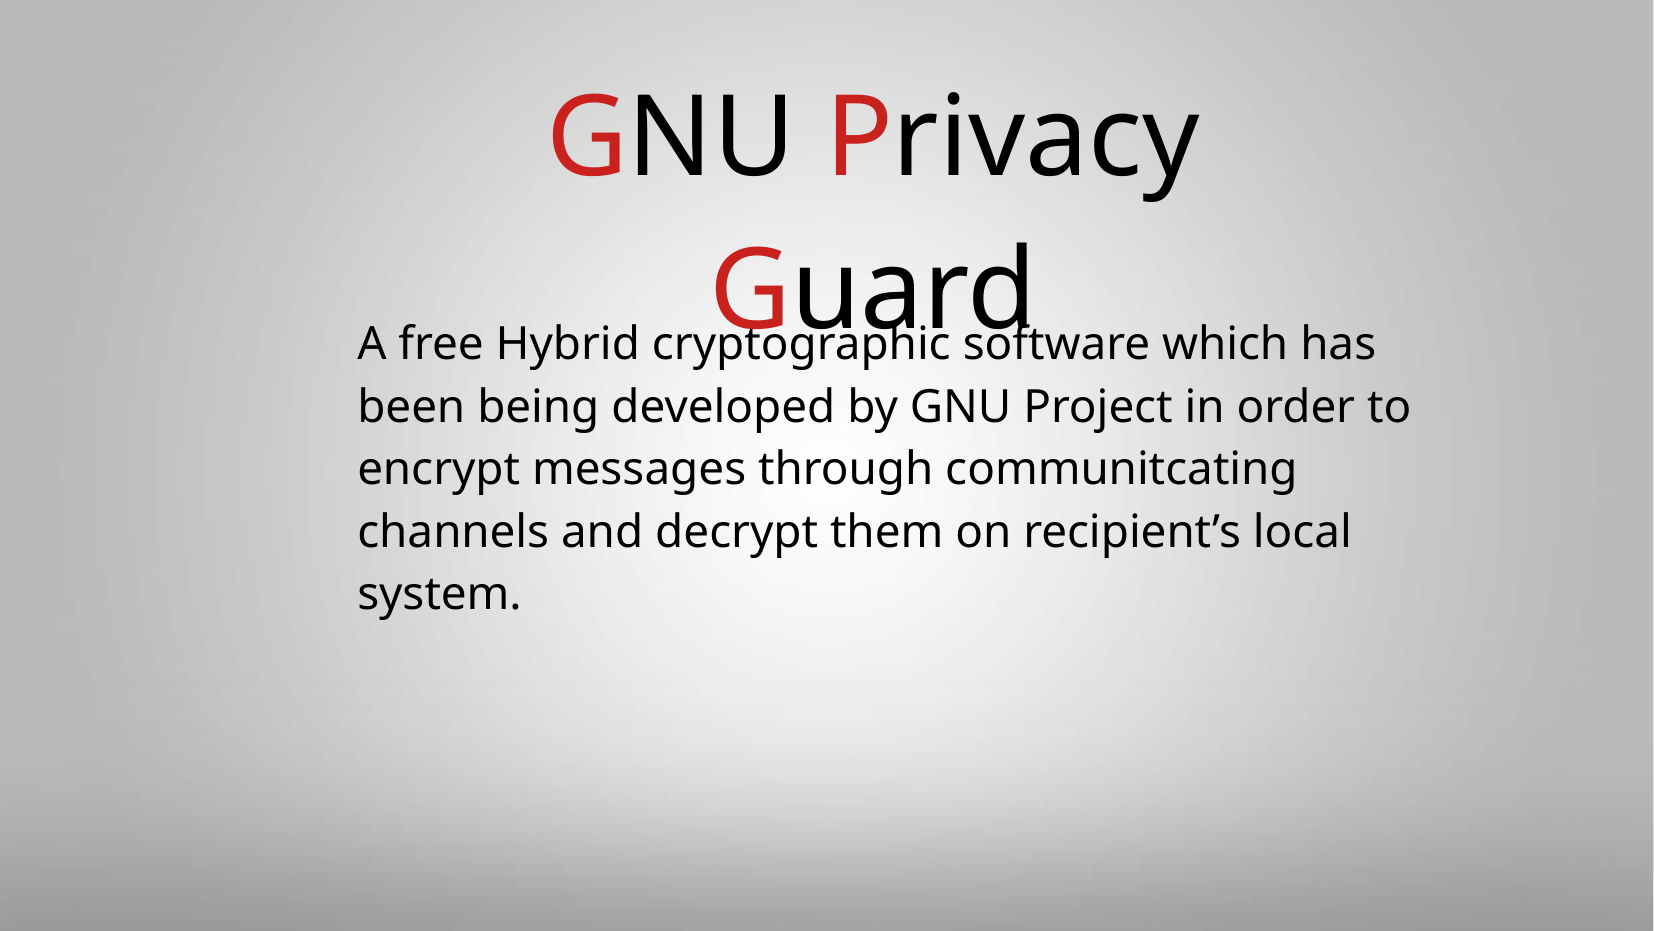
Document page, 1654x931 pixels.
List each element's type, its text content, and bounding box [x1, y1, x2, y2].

picture [0, 0, 1654, 931]
text_box A free Hybrid cryptographic software which has been being developed by GNU Project in order to encrypt messages through communitcating channels and decrypt them on recipient’s local system. [342, 303, 1501, 524]
text_box GNU Privacy Guard [425, 48, 1321, 189]
